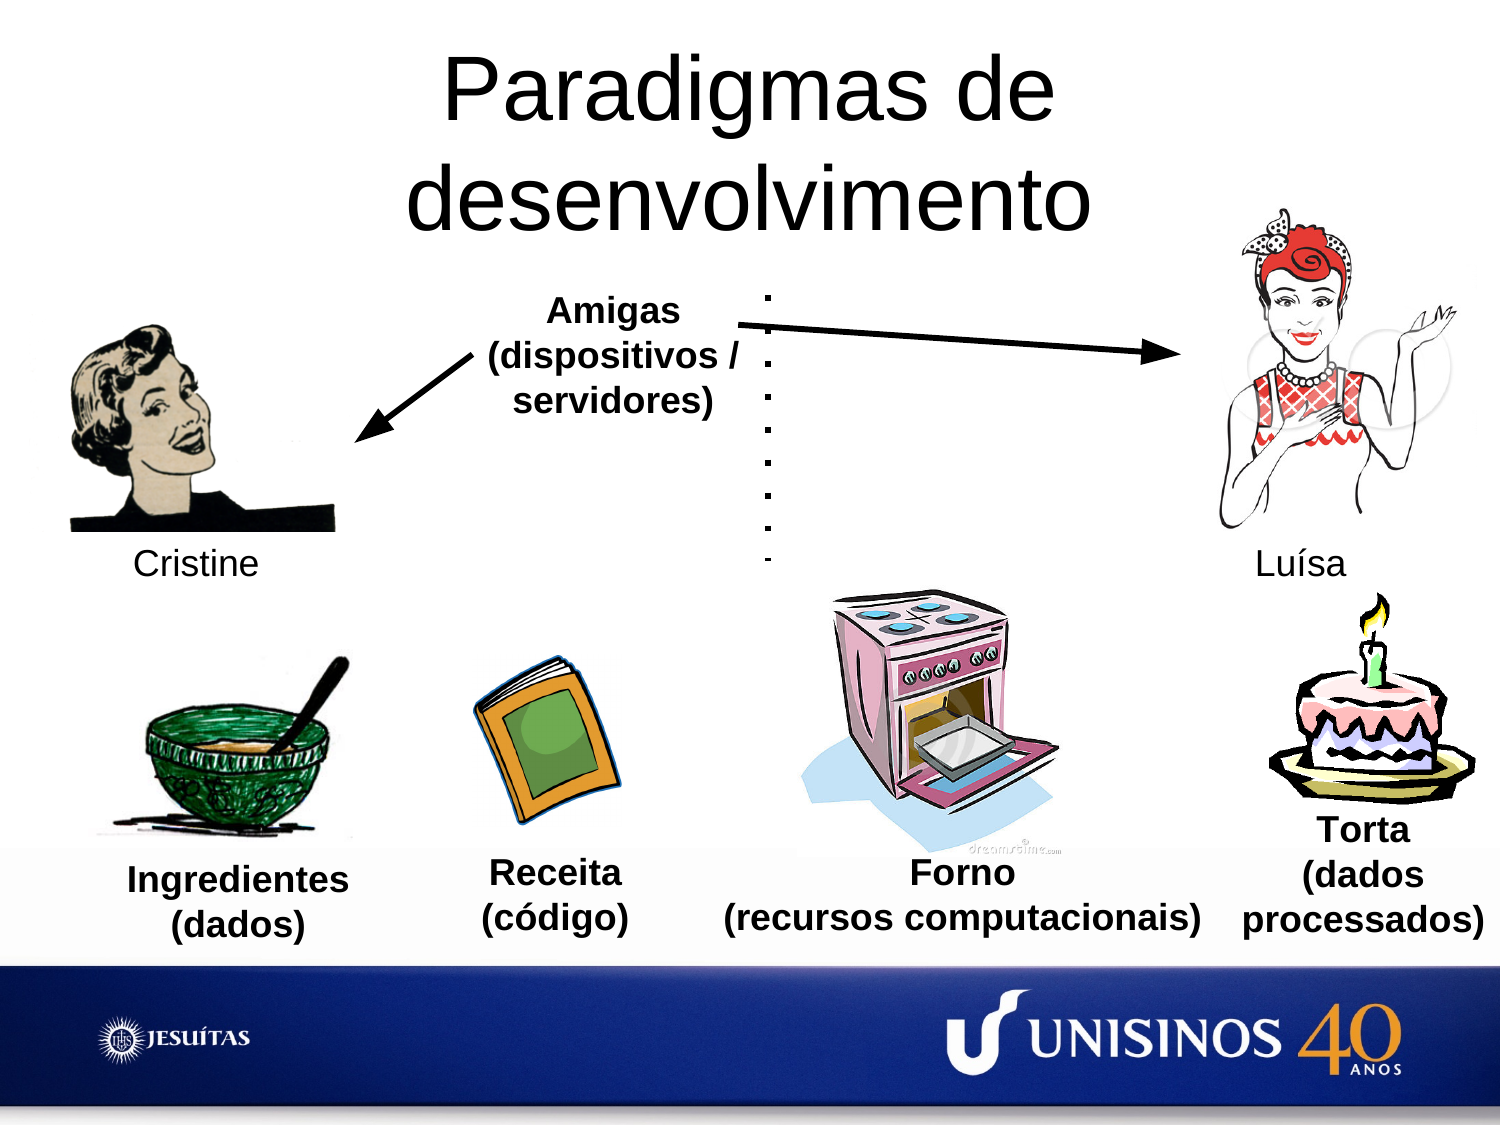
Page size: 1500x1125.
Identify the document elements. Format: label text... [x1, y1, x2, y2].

title Paradigmas de desenvolvimento [75, 21, 1426, 257]
picture [29, 309, 367, 532]
picture [797, 585, 1063, 840]
picture [472, 654, 622, 827]
text_box Receita (código) [466, 840, 645, 945]
text_box Torta (dados processados) [1226, 797, 1500, 948]
picture [1211, 206, 1477, 532]
picture [0, 848, 1500, 1125]
picture [88, 649, 355, 843]
text_box Luísa [1240, 531, 1362, 592]
text_box Cristine [118, 531, 275, 592]
text_box Forno (recursos computacionais) [708, 840, 1218, 945]
text_box Amigas (dispositivos / servidores) [472, 279, 755, 429]
text_box Ingredientes (dados) [112, 847, 365, 953]
picture [1269, 590, 1477, 806]
